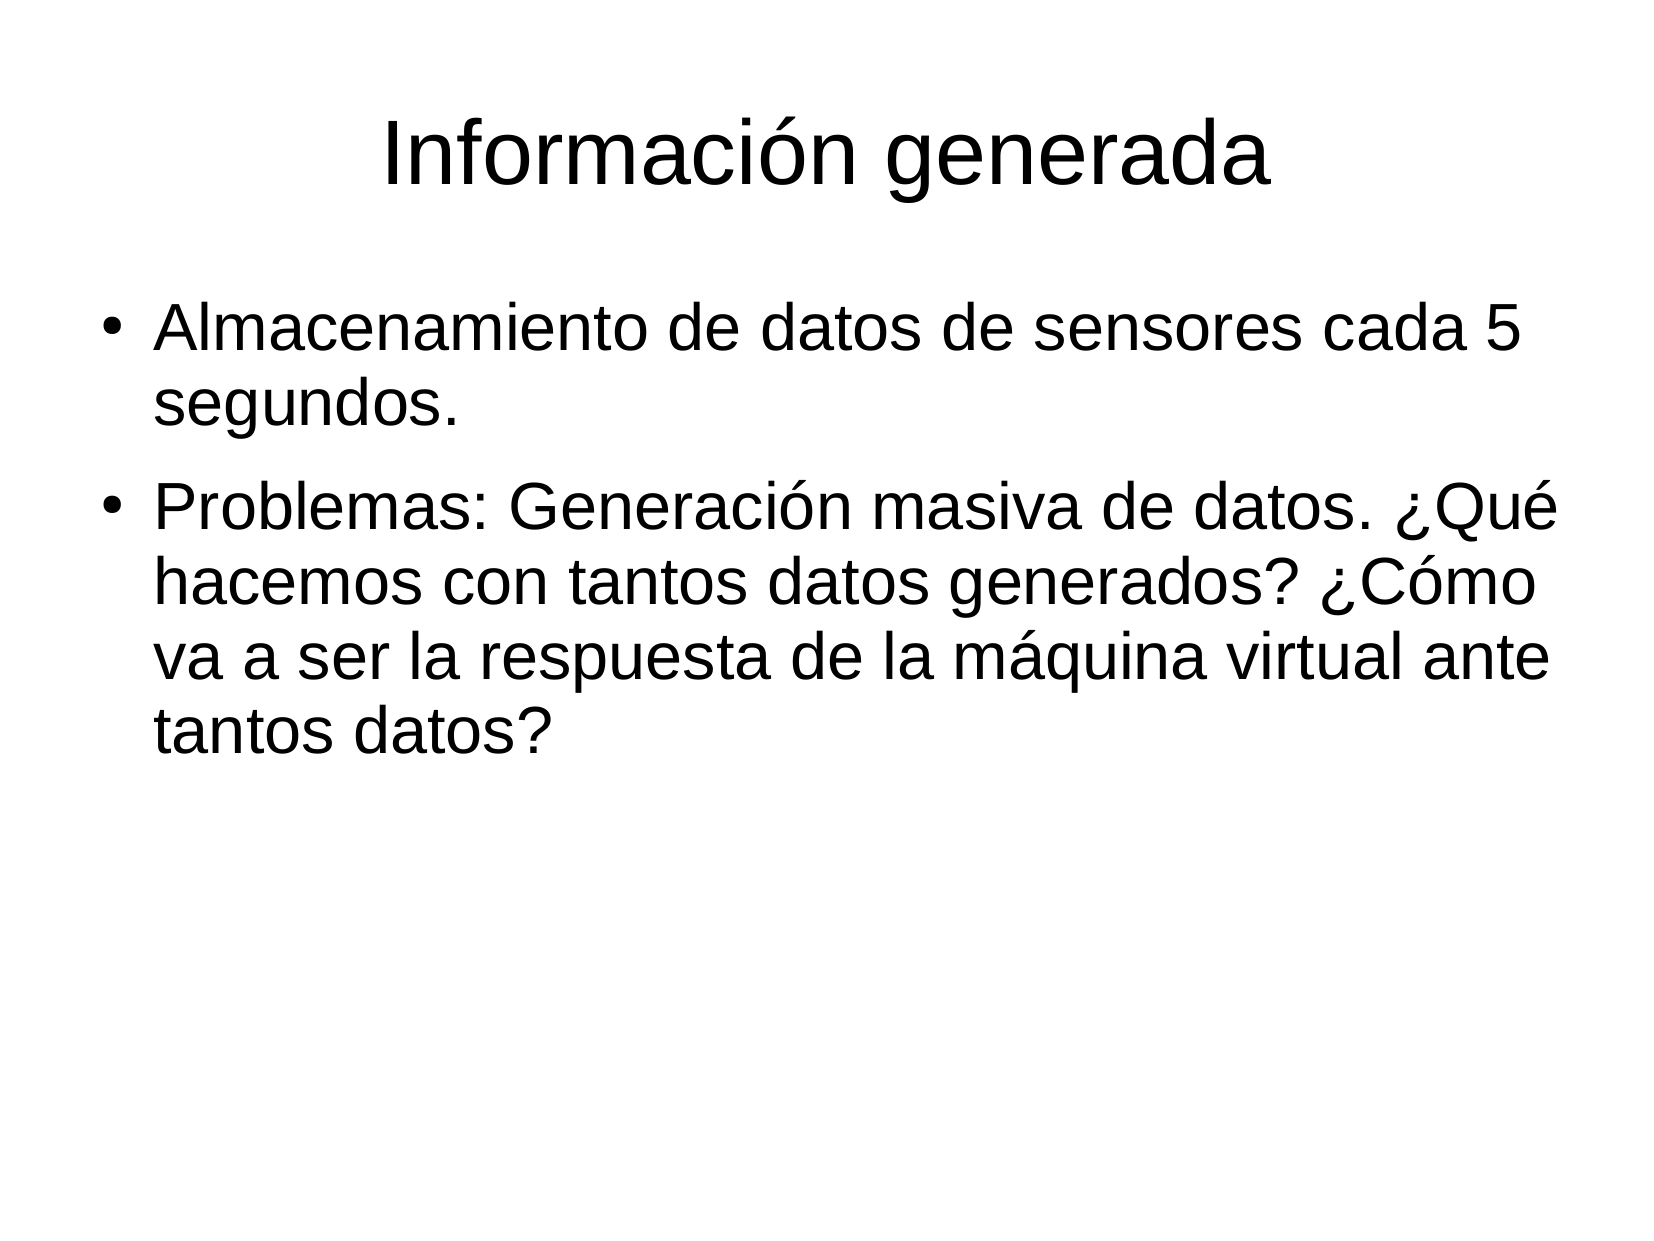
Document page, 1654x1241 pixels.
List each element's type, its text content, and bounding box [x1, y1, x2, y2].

title Información generada [82, 49, 1571, 257]
list Almacenamiento de datos de sensores cada 5 segundos. Problemas: Generación masiva de datos. ¿Qué hacemos con tantos datos generados? ¿Cómo va a ser la respuesta de la máquina virtual ante tantos datos? [82, 290, 1571, 1010]
